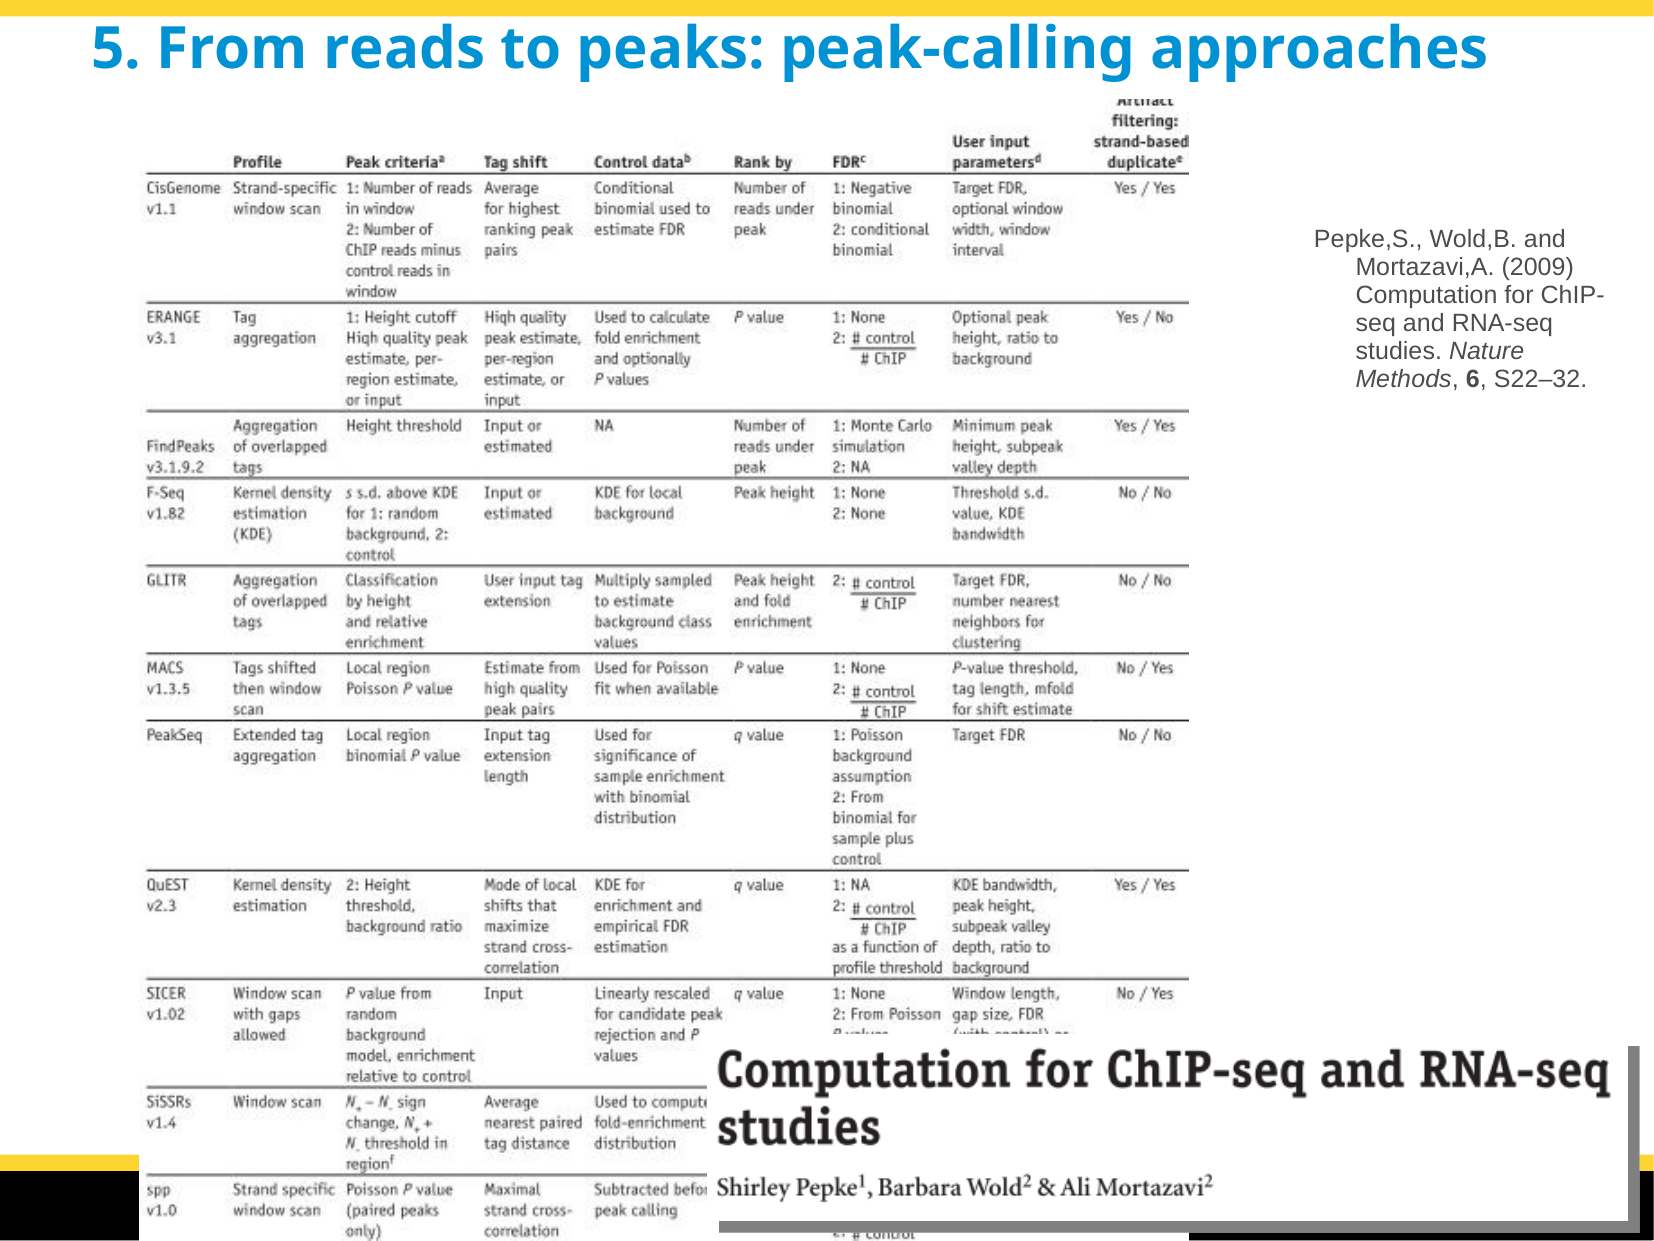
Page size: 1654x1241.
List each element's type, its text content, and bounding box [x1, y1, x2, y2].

title 5. From reads to peaks: peak-calling approaches [76, 2, 1654, 178]
text_box Pepke,S., Wold,B. and Mortazavi,A. (2009) Computation for ChIP-seq and RNA-seq studies. Nature Methods, 6, S22–32. [1299, 217, 1649, 404]
picture [139, 99, 1628, 1241]
